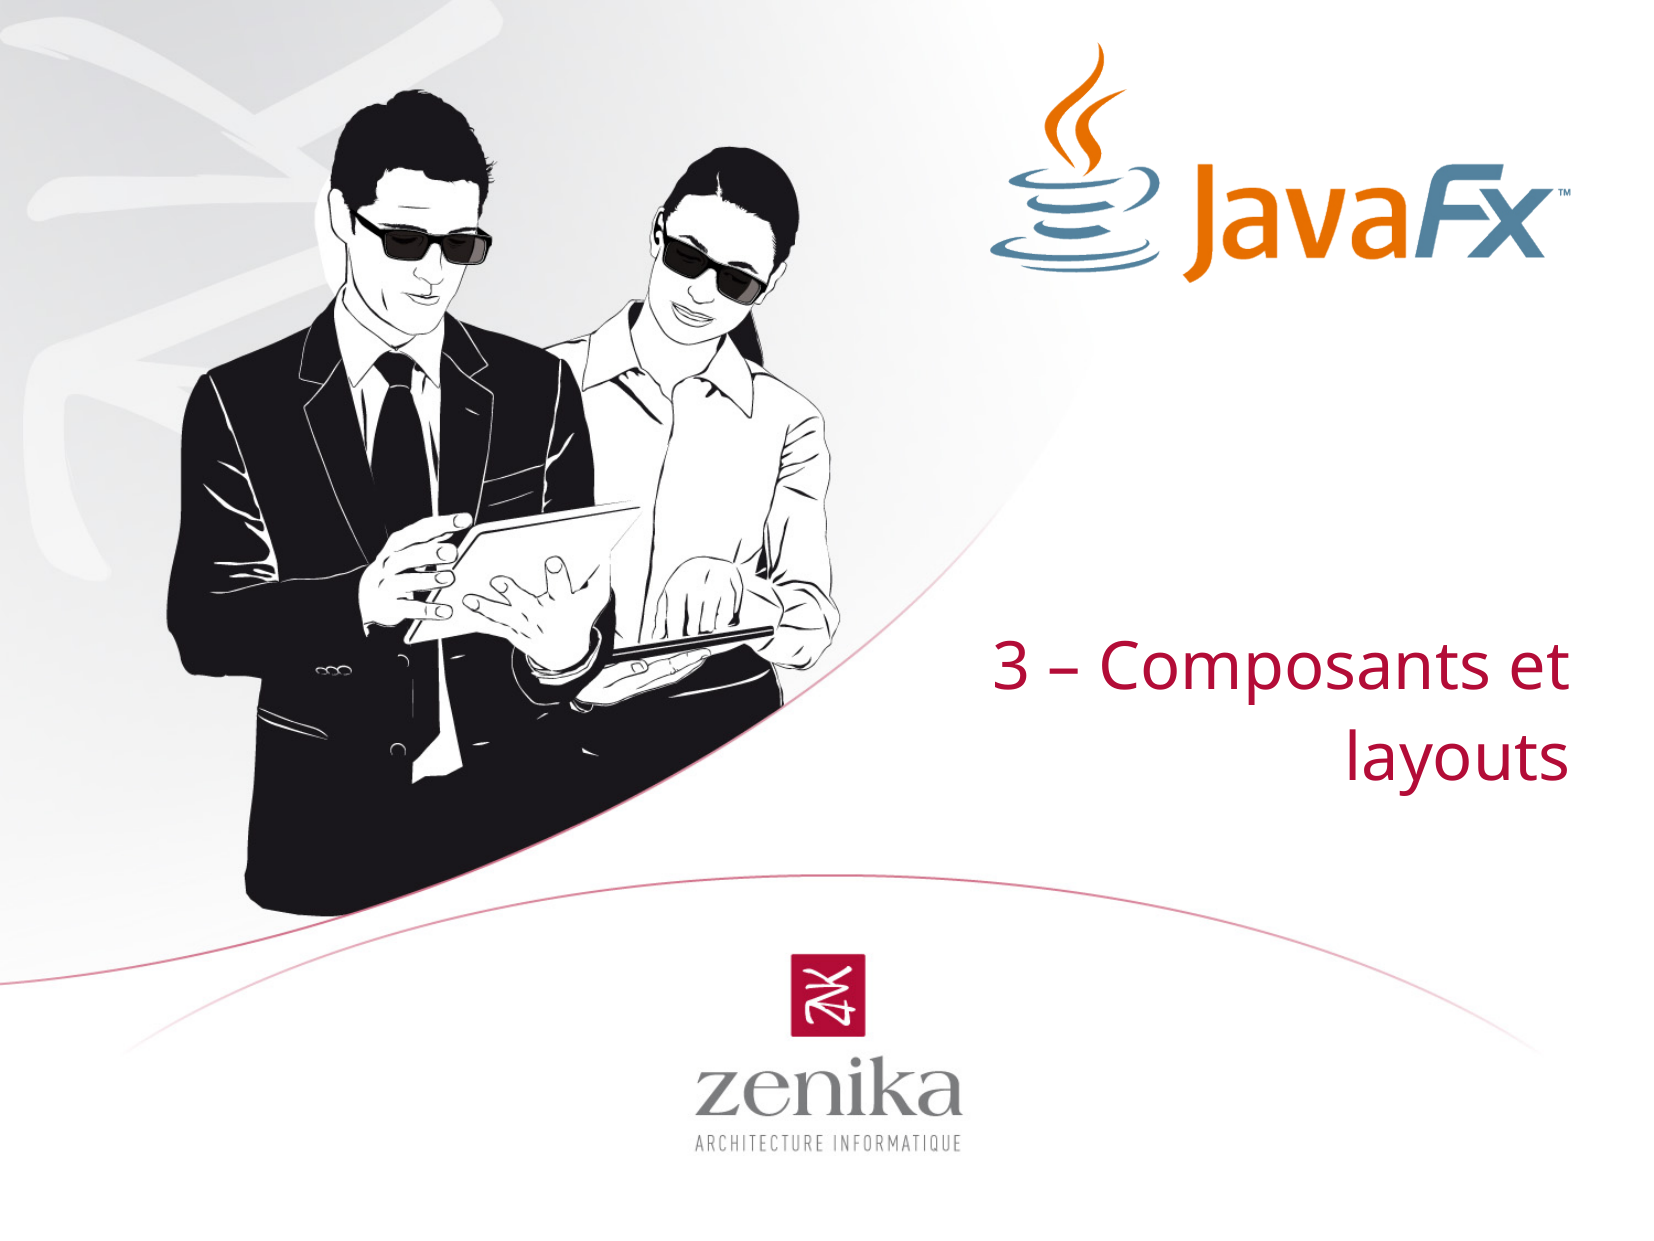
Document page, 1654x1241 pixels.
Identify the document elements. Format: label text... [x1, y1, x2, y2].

picture [0, 0, 1654, 1241]
title 3 – Composants et layouts [915, 531, 1571, 886]
